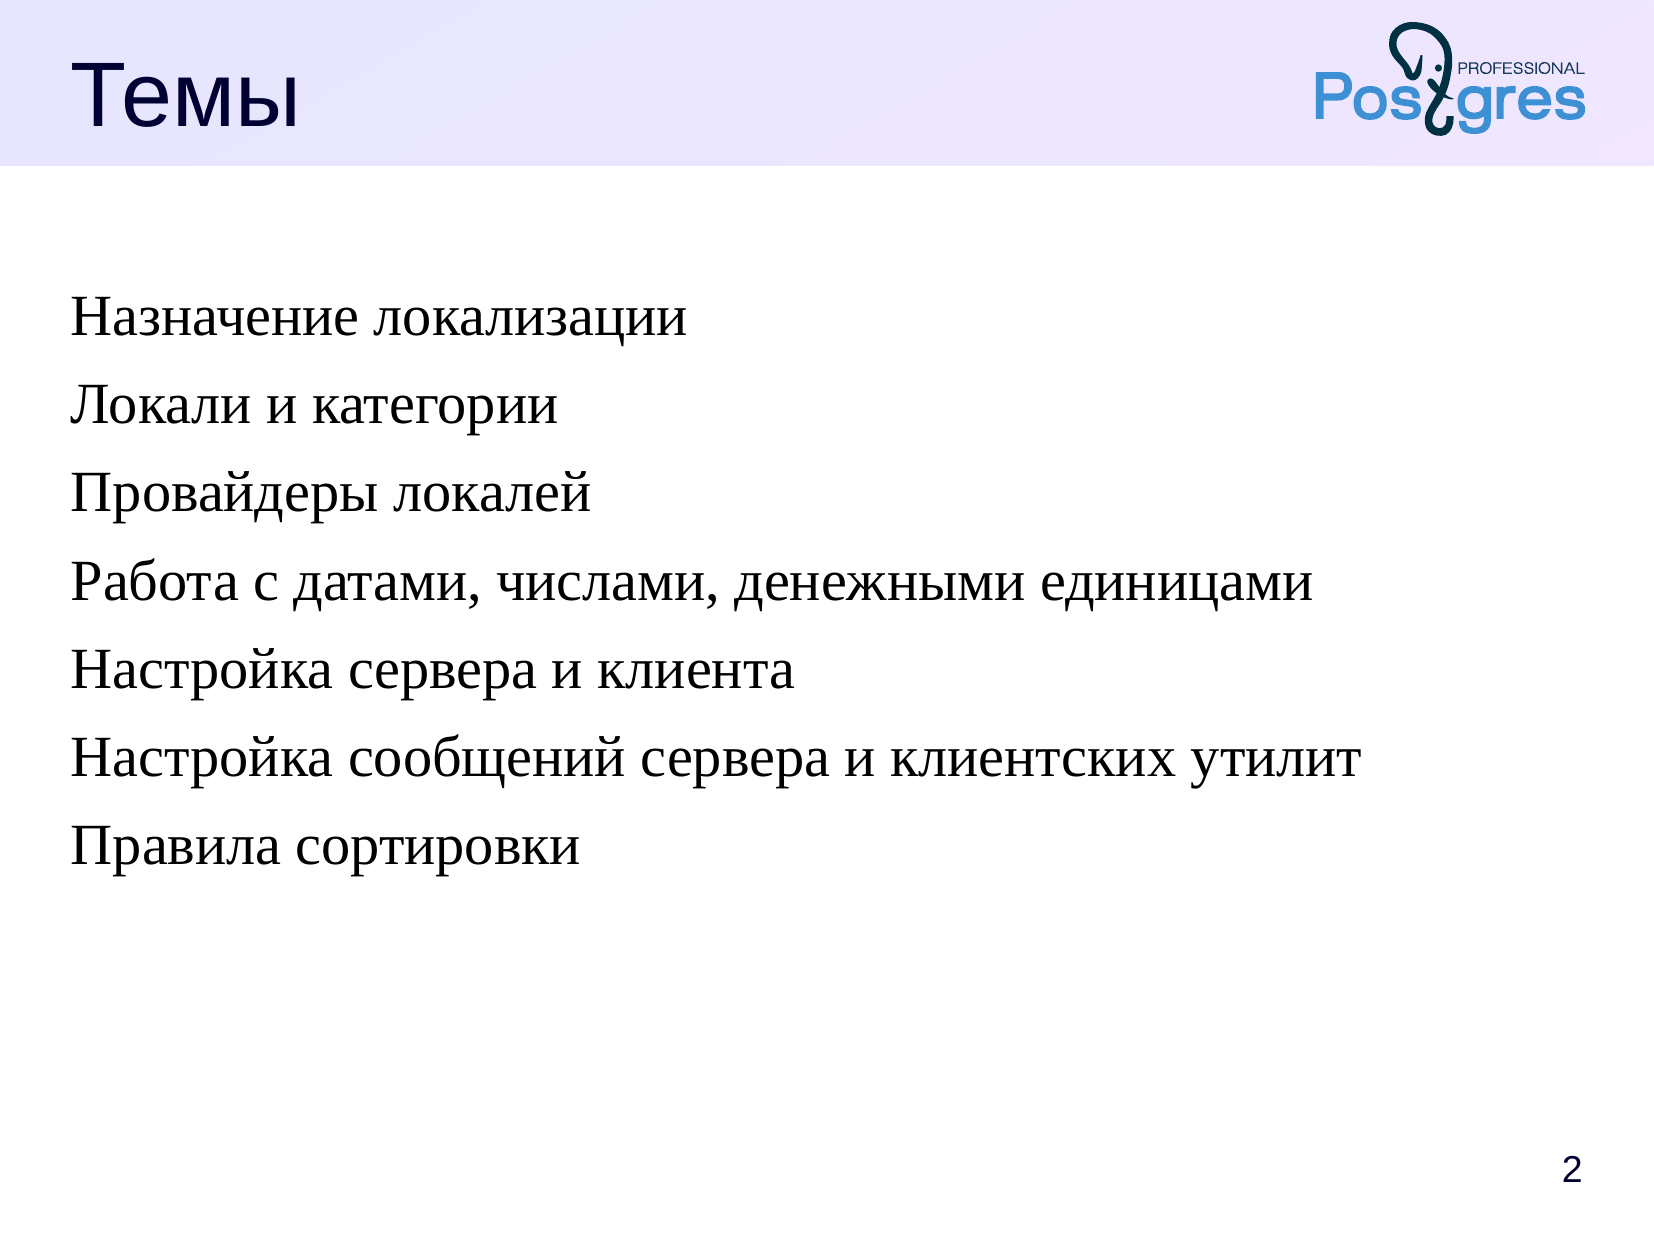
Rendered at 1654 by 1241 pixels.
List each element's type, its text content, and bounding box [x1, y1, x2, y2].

list Назначение локализации Локали и категории Провайдеры локалей Работа с датами, числами, денежными единицами Настройка сервера и клиента Настройка сообщений сервера и клиентских утилит Правила сортировки [70, 283, 1583, 1141]
title Темы [70, 43, 1241, 147]
